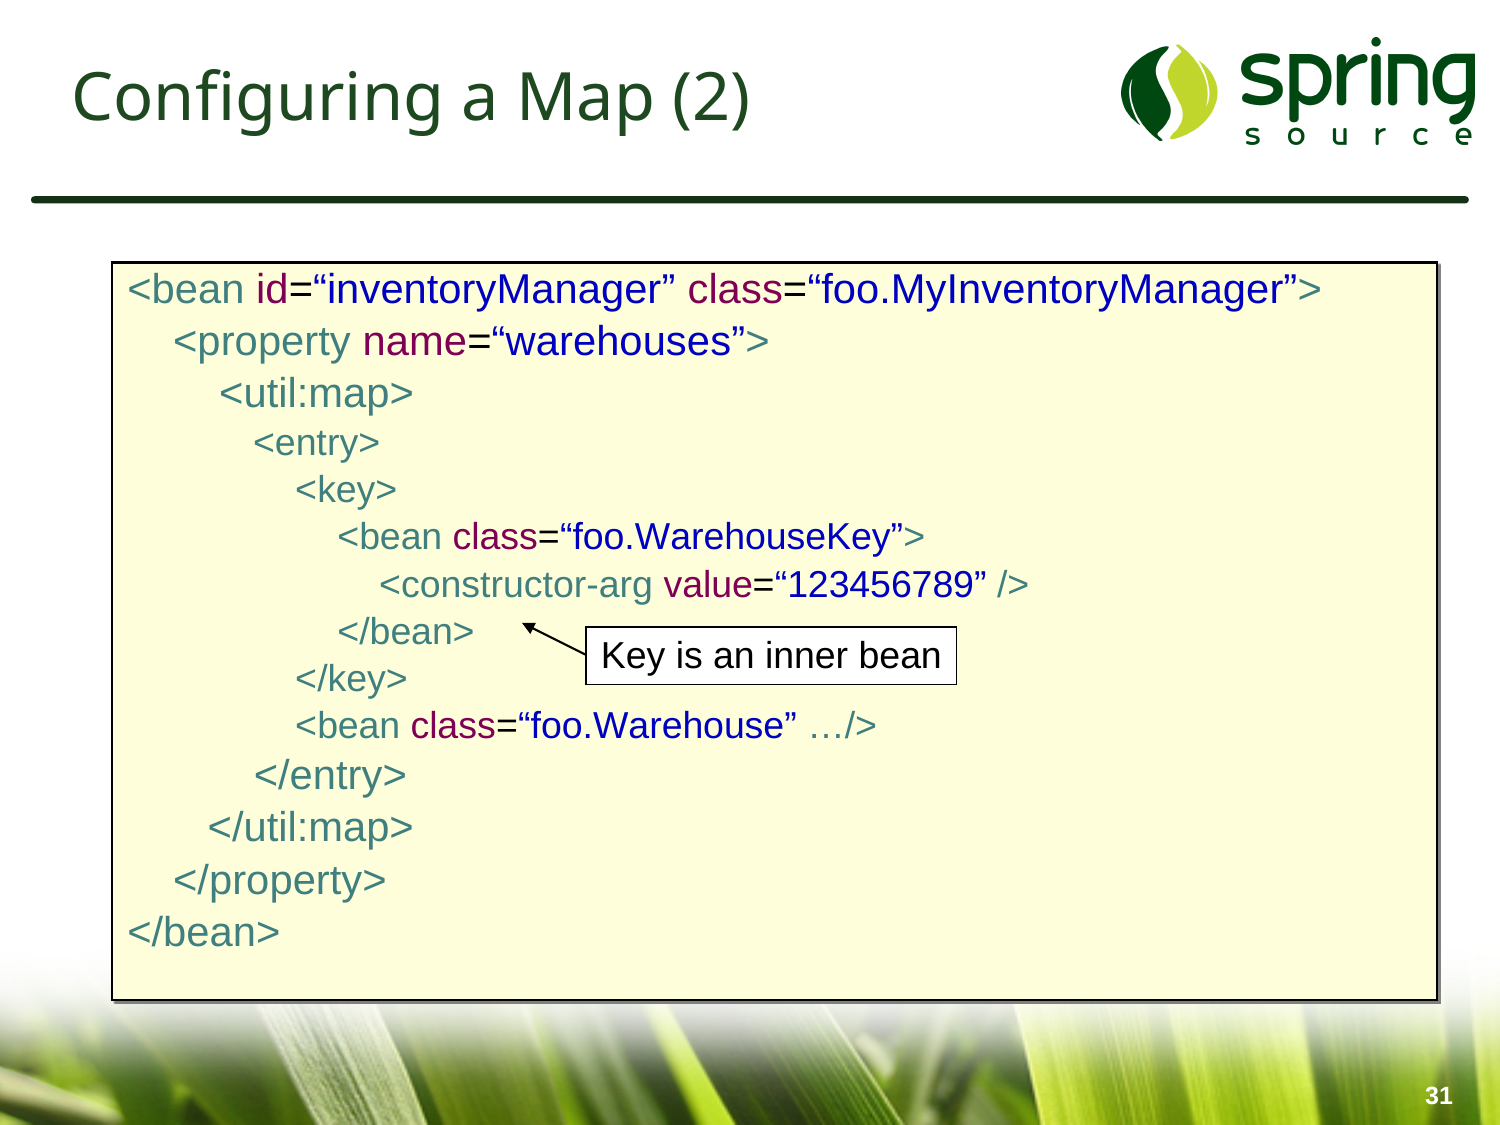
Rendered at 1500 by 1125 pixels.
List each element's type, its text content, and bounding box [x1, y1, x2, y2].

text_box Key is an inner bean [586, 626, 957, 685]
list <bean id=“inventoryManager” class=“foo.MyInventoryManager”> <property name=“warehouses”> <util:map> <entry> <key> <bean class=“foo.WarehouseKey”> <constructor-arg value=“123456789” /> </bean> </key> <bean class=“foo.Warehouse” …/> </entry> </util:map> </property> </bean> [112, 262, 1438, 1001]
picture [0, 944, 1500, 1125]
title Configuring a Map (2) [56, 13, 1089, 176]
picture [1121, 37, 1475, 145]
